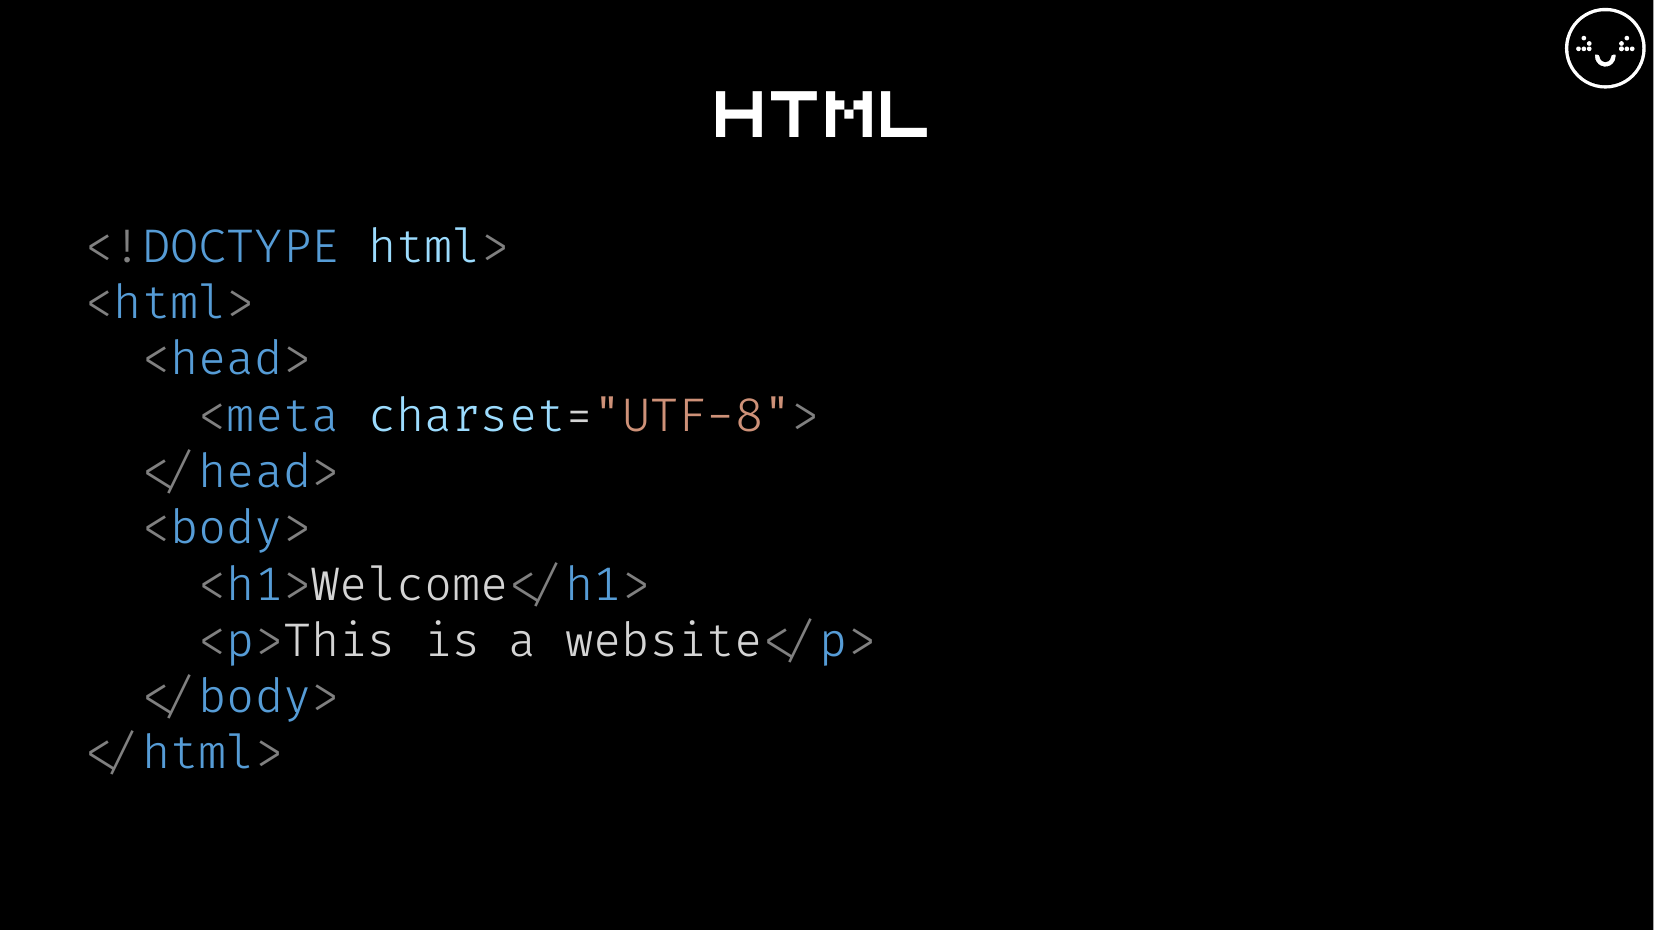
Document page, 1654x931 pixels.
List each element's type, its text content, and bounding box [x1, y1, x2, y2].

title HTML [82, 37, 1571, 193]
text_box <!DOCTYPE html> <html> <head> <meta charset="UTF-8"> </head> <body> <h1>Welcome</h1> <p>This is a website</p> </body> </html> [70, 212, 1554, 791]
